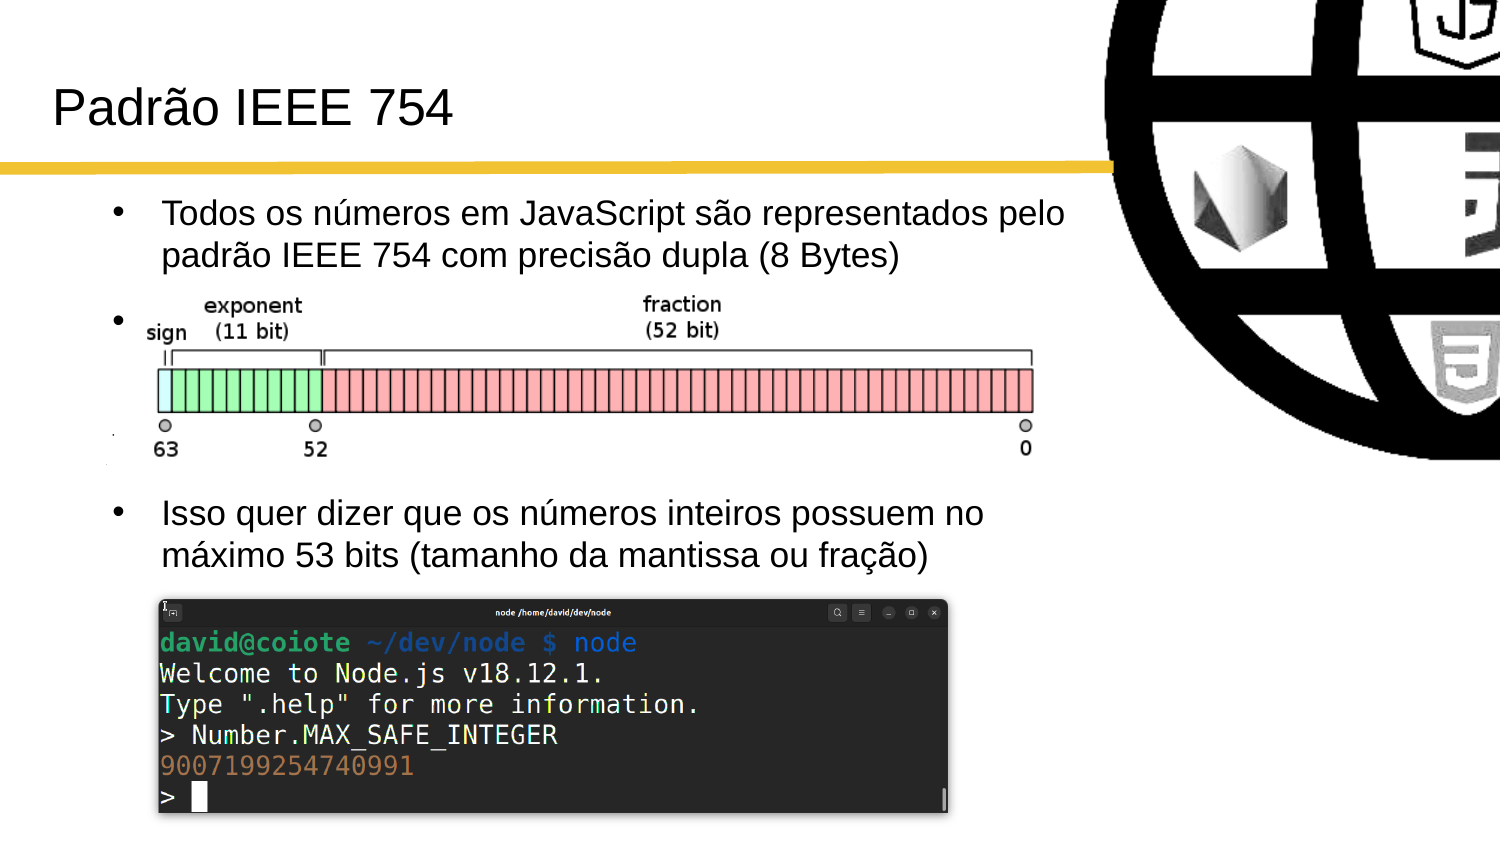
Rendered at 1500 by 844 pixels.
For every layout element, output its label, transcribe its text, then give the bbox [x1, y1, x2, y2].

picture [1078, 0, 1500, 532]
picture [125, 287, 1063, 478]
text_box Todos os números em JavaScript são representados pelo padrão IEEE 754 com precisão dupla (8 Bytes) Isso quer dizer que os números inteiros possuem no máximo 53 bits (tamanho da mantissa ou fração) [90, 182, 1123, 790]
text_box Padrão IEEE 754 [37, 33, 1463, 175]
picture [144, 586, 962, 829]
